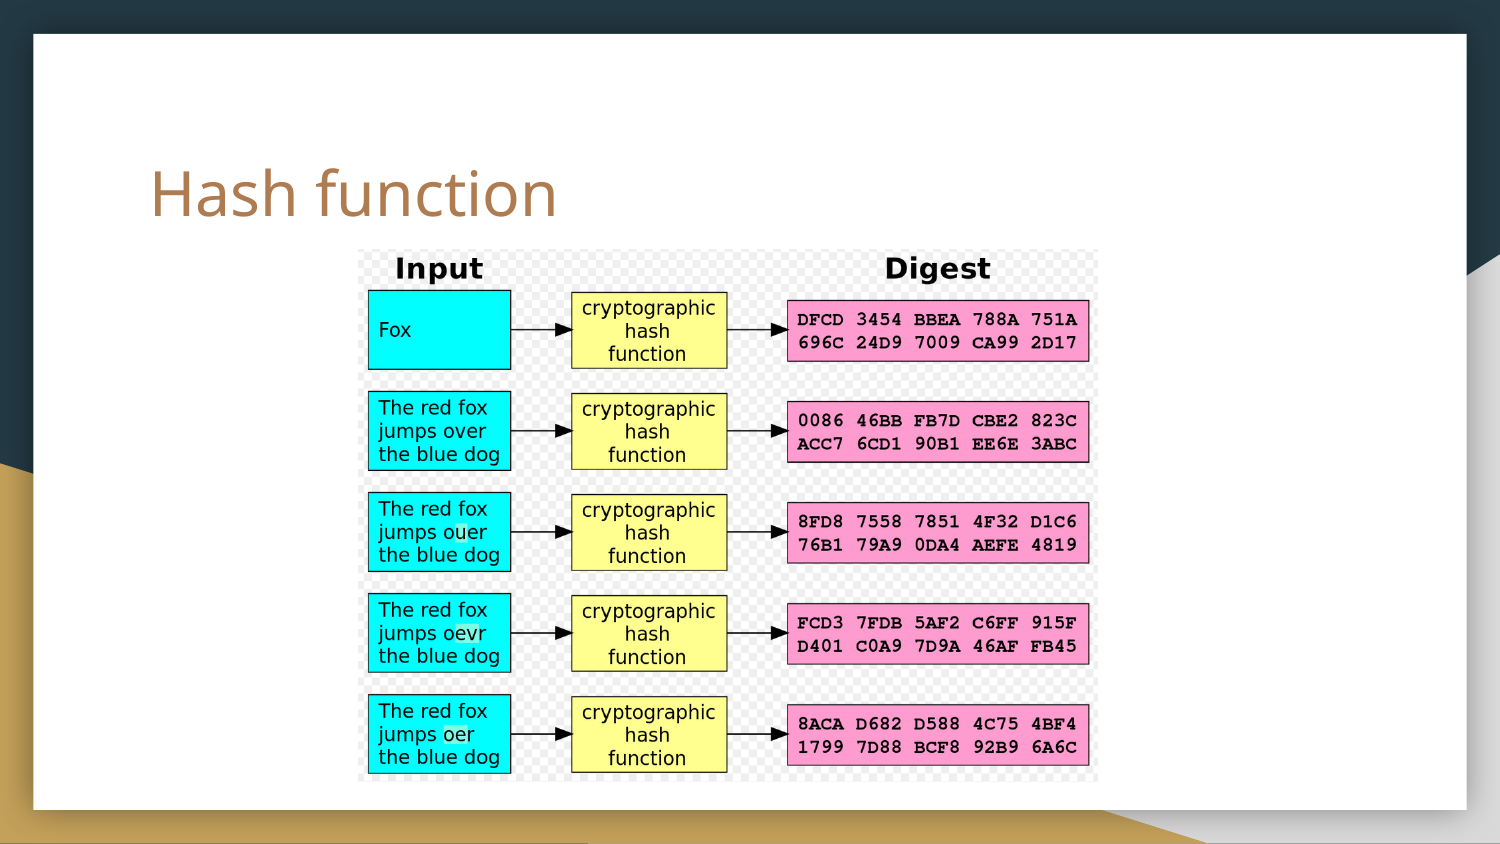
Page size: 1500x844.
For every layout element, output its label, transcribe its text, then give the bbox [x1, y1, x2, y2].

title Hash function [134, 138, 1366, 296]
picture [358, 249, 1098, 782]
